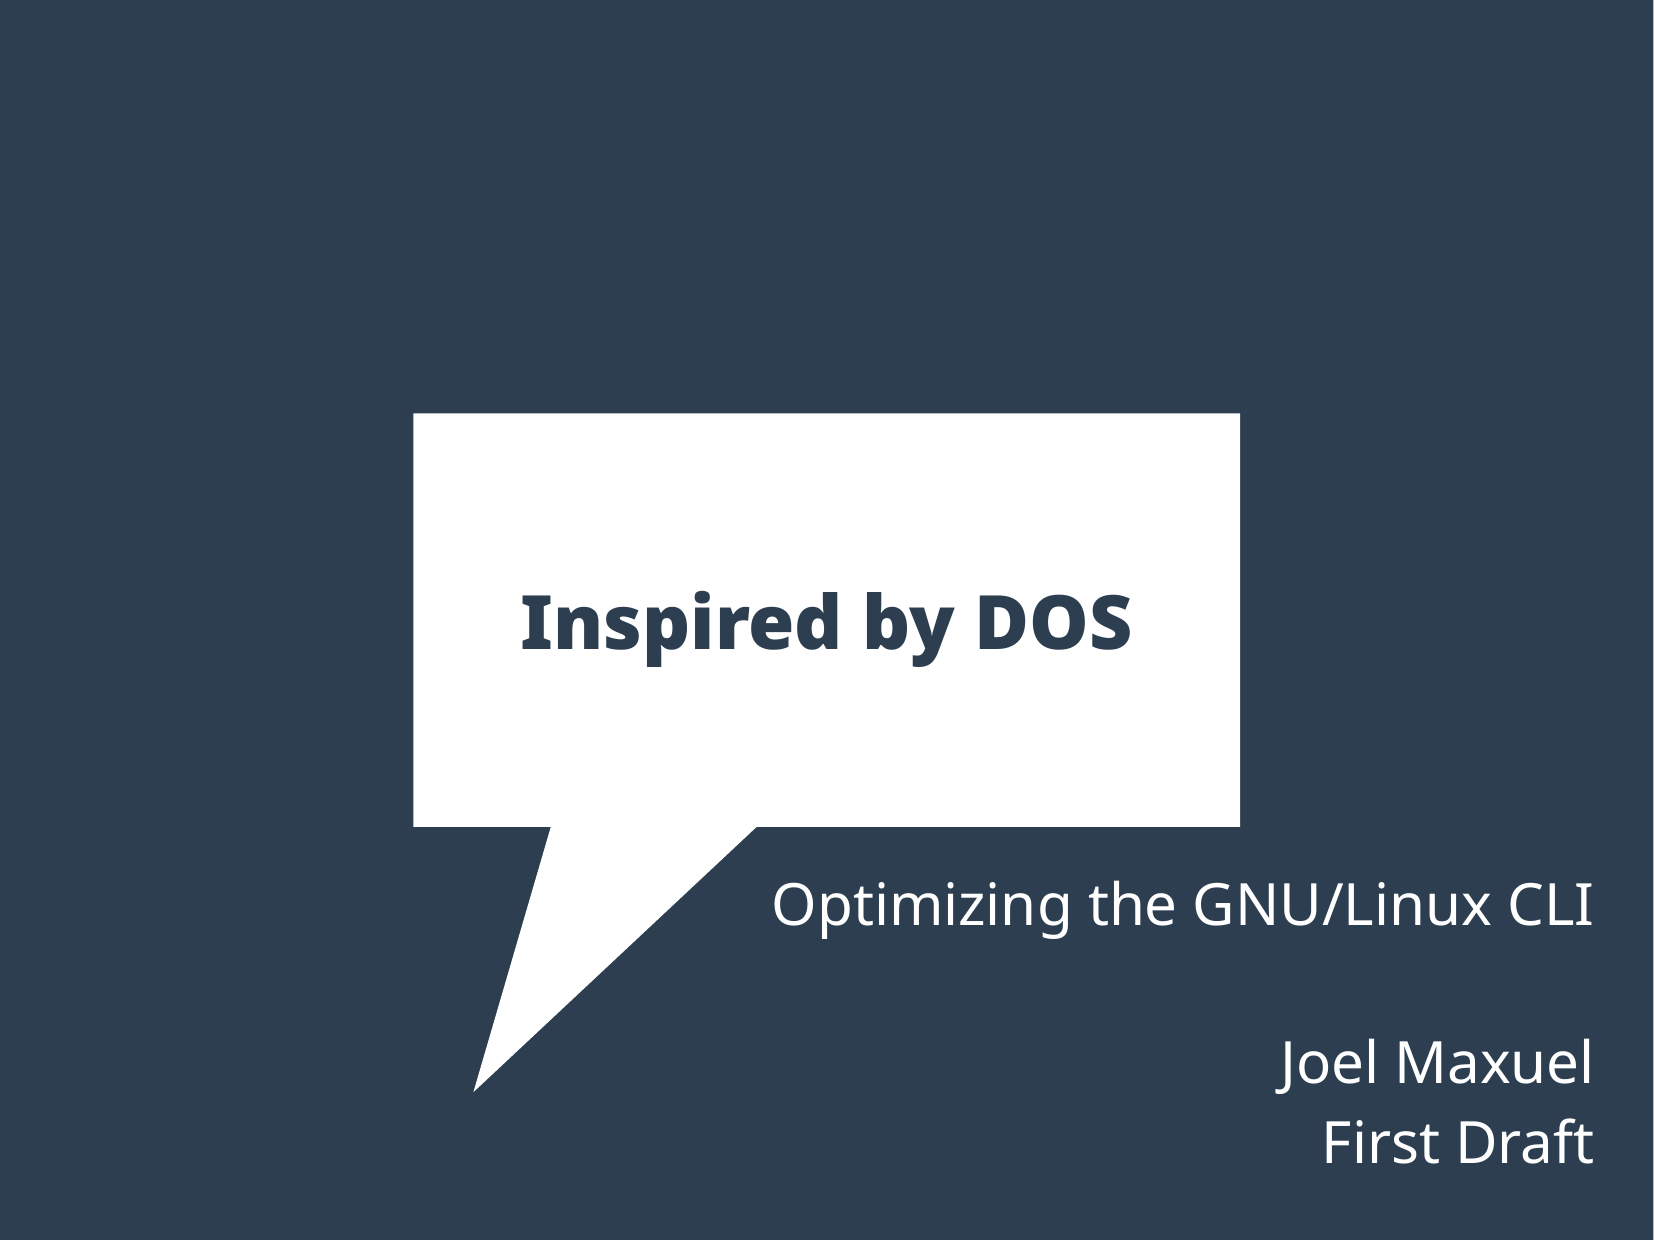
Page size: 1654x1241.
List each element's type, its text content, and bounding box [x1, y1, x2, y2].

title Inspired by DOS [442, 442, 1211, 798]
subtitle Optimizing the GNU/Linux CLI Joel Maxuel First Draft [561, 862, 1595, 1182]
